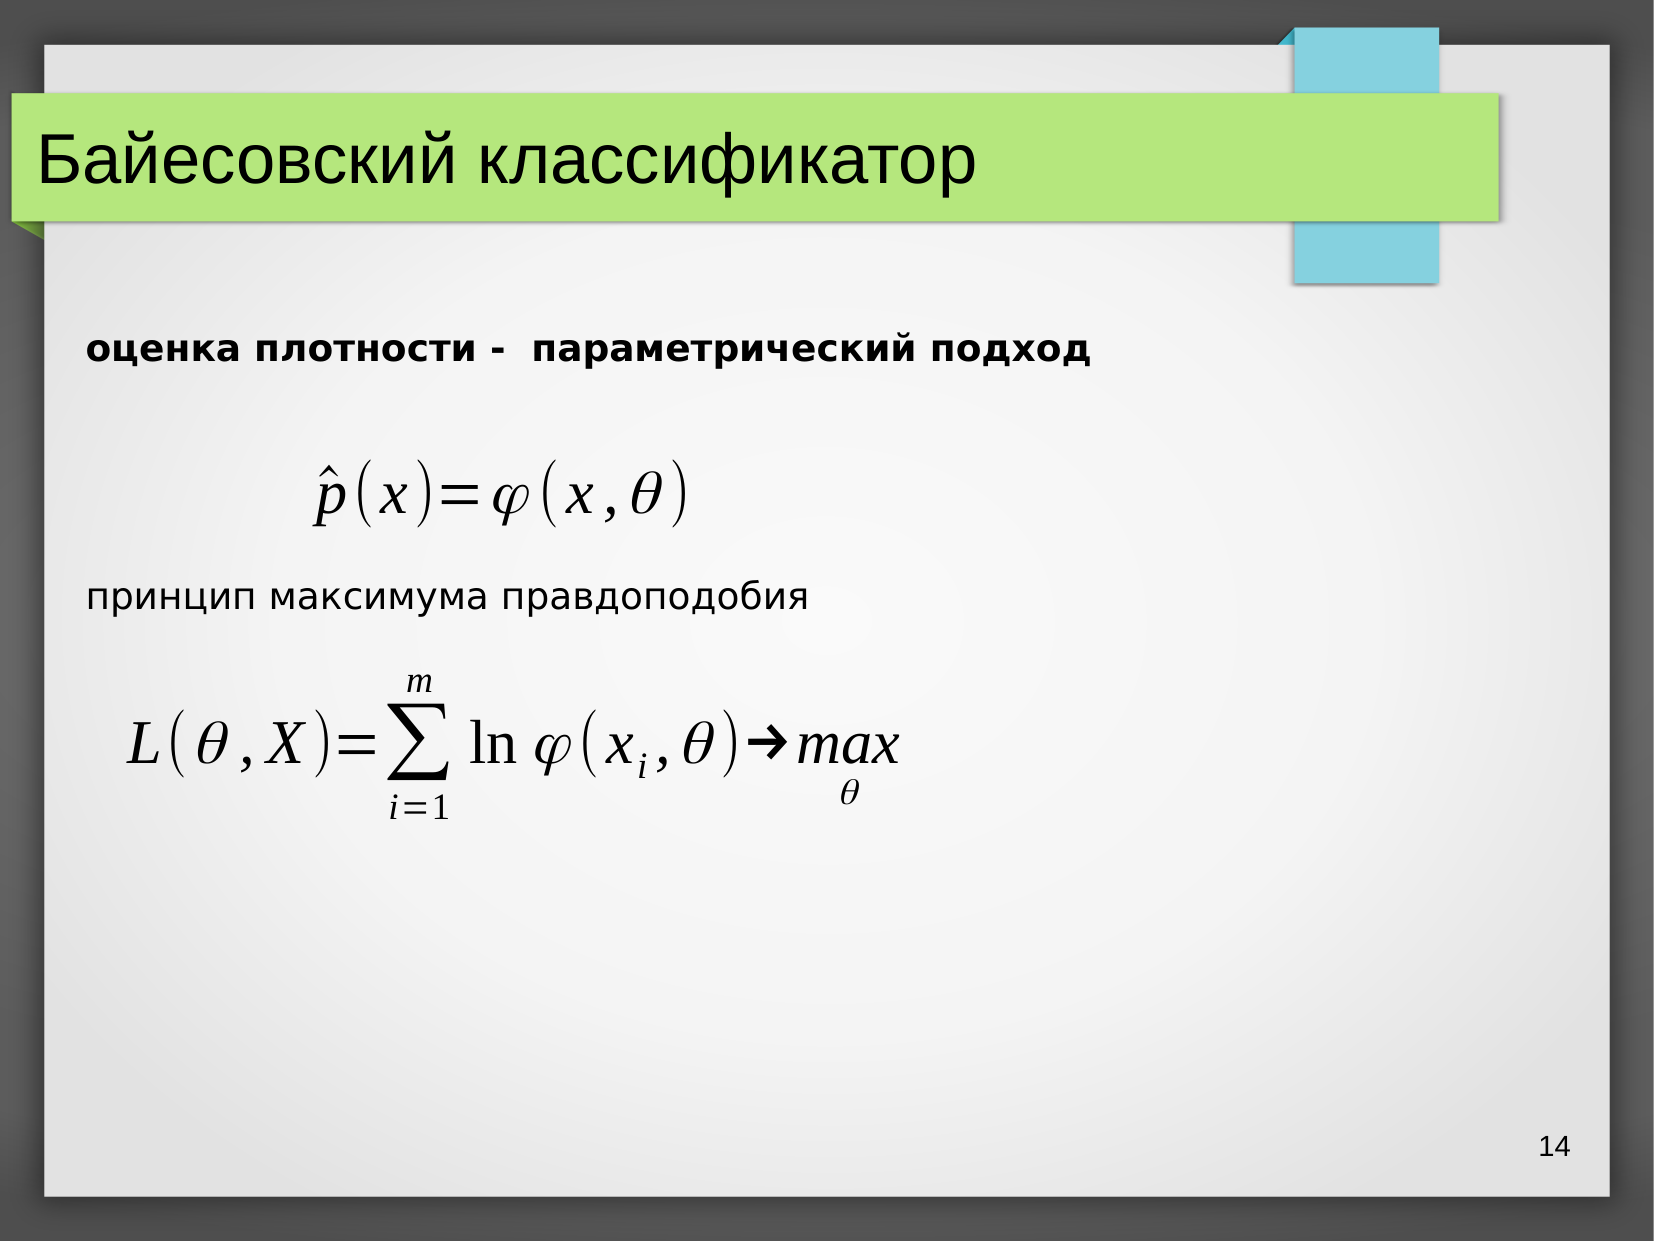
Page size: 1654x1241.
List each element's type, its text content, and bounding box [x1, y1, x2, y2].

text_box принцип максимума правдоподобия [70, 567, 886, 628]
chart [118, 658, 910, 827]
text_box оценка плотности - параметрический подход [70, 318, 1548, 425]
picture [0, 0, 1654, 1241]
chart [303, 456, 697, 532]
title Байесовский классификатор [35, 118, 1489, 200]
